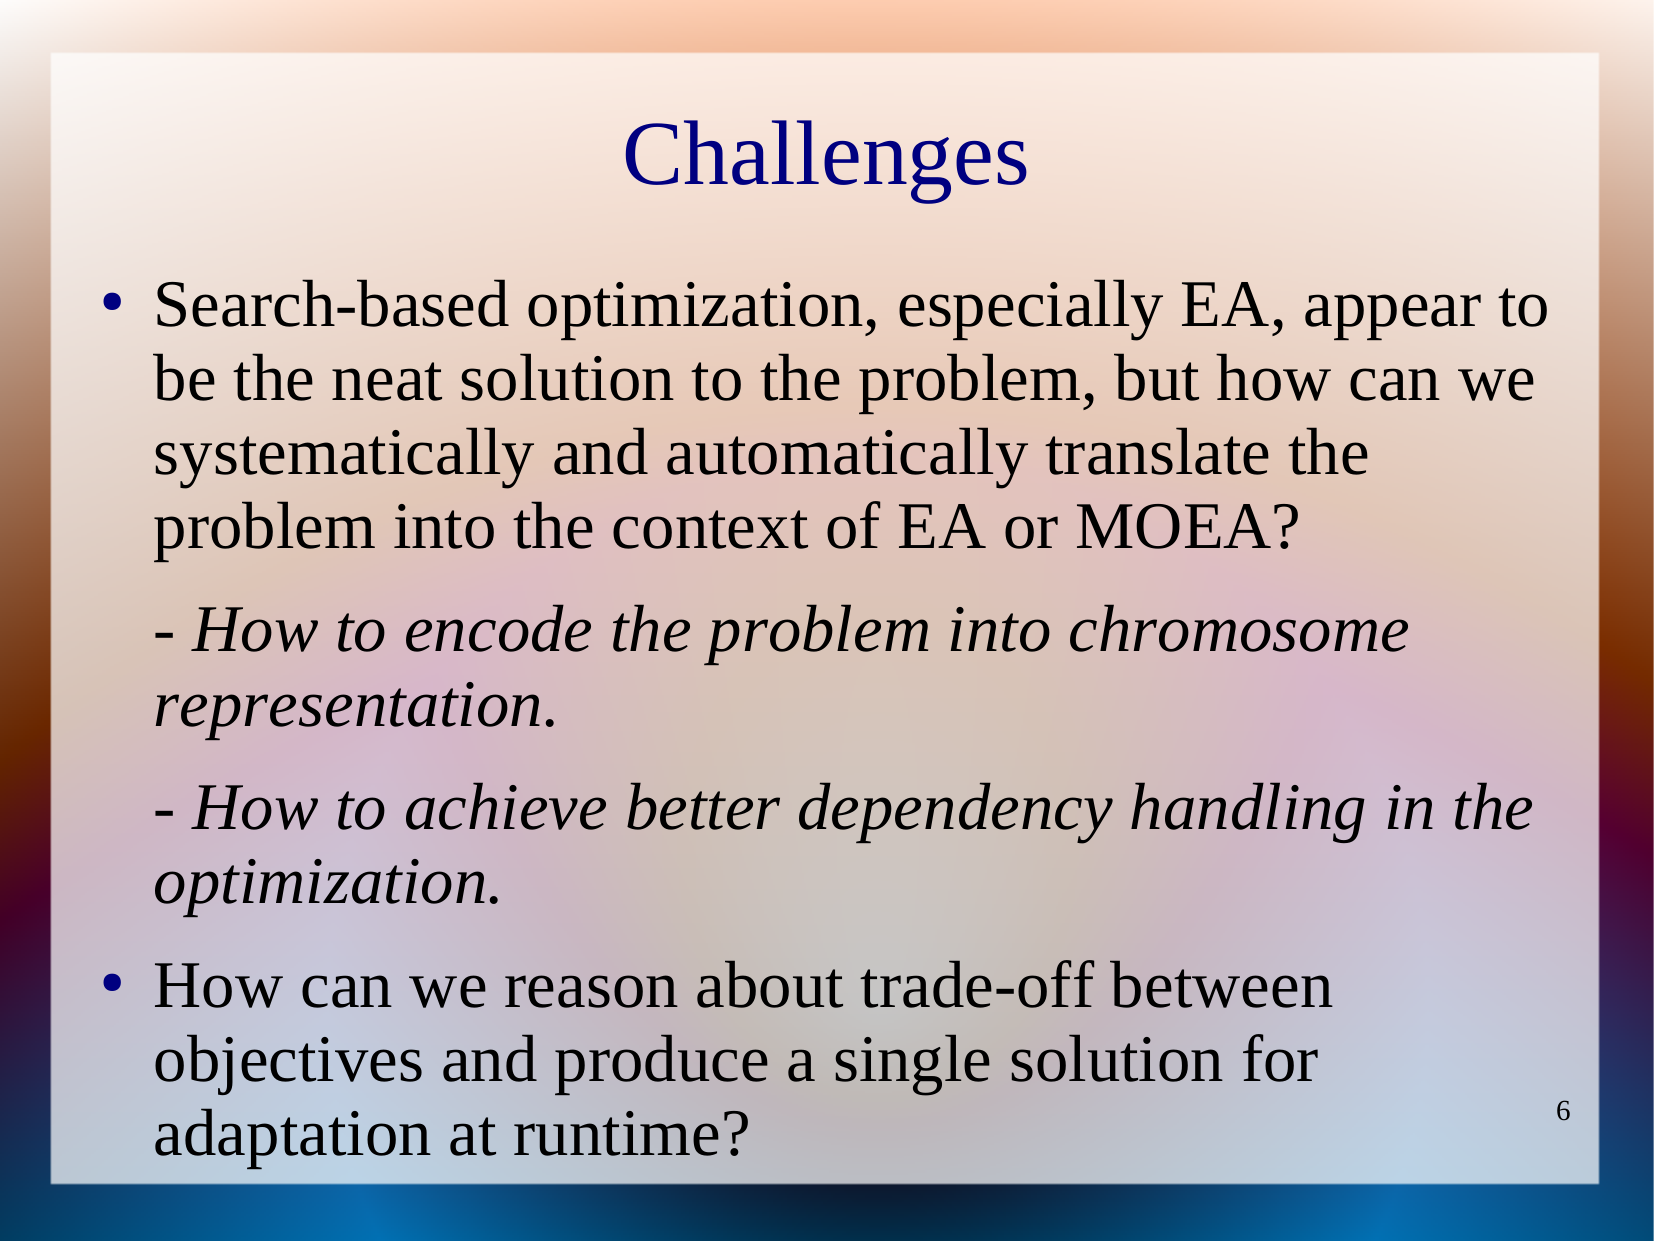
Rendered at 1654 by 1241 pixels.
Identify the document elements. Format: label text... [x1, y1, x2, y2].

picture [0, 0, 1654, 1241]
title Challenges [82, 49, 1571, 257]
list Search-based optimization, especially EA, appear to be the neat solution to the problem, but how can we systematically and automatically translate the problem into the context of EA or MOEA? - How to encode the problem into chromosome representation. - How to achieve better dependency handling in the optimization. How can we reason about trade-off between objectives and produce a single solution for adaptation at runtime? [82, 266, 1571, 1241]
